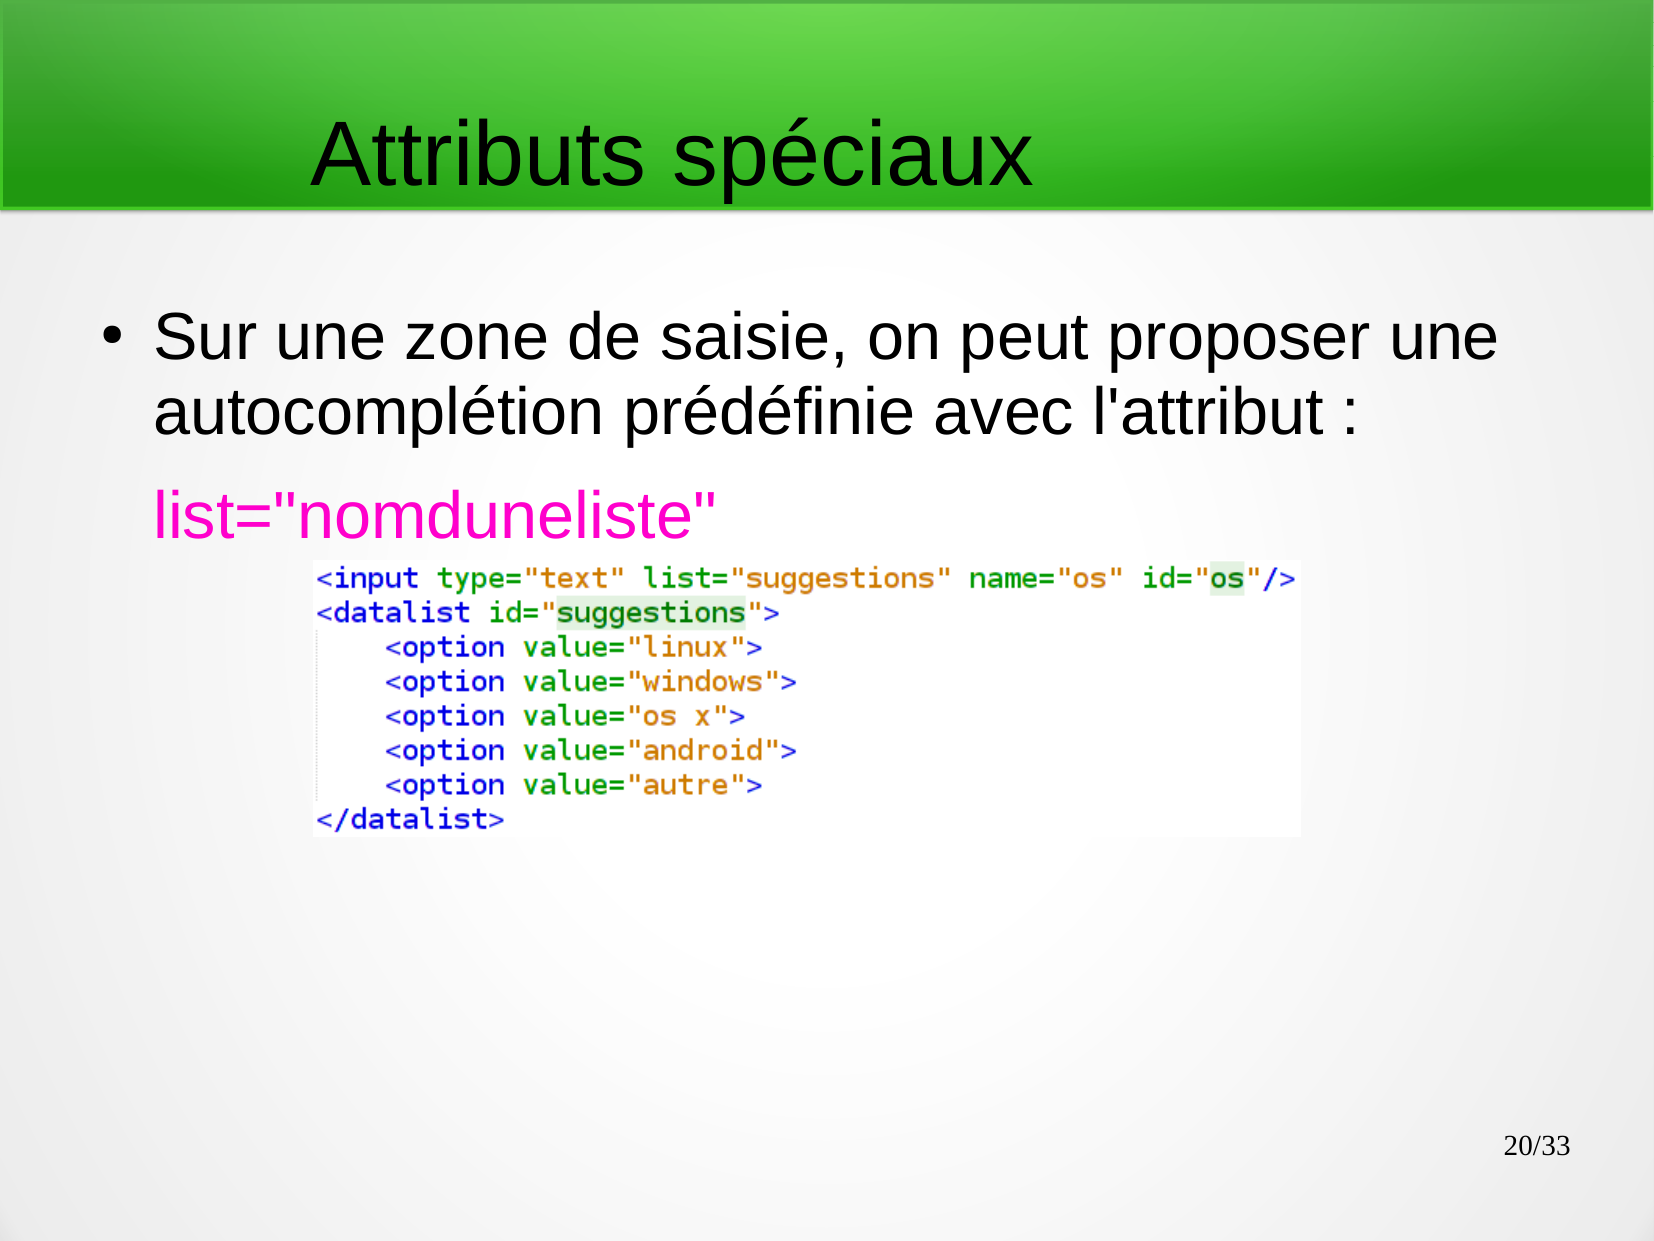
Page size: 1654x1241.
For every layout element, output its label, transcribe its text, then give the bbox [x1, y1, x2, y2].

picture [313, 560, 1301, 837]
title Attributs spéciaux [82, 94, 1264, 213]
list Sur une zone de saisie, on peut proposer une autocomplétion prédéfinie avec l'attribut : list="nomduneliste" [82, 299, 1571, 1019]
